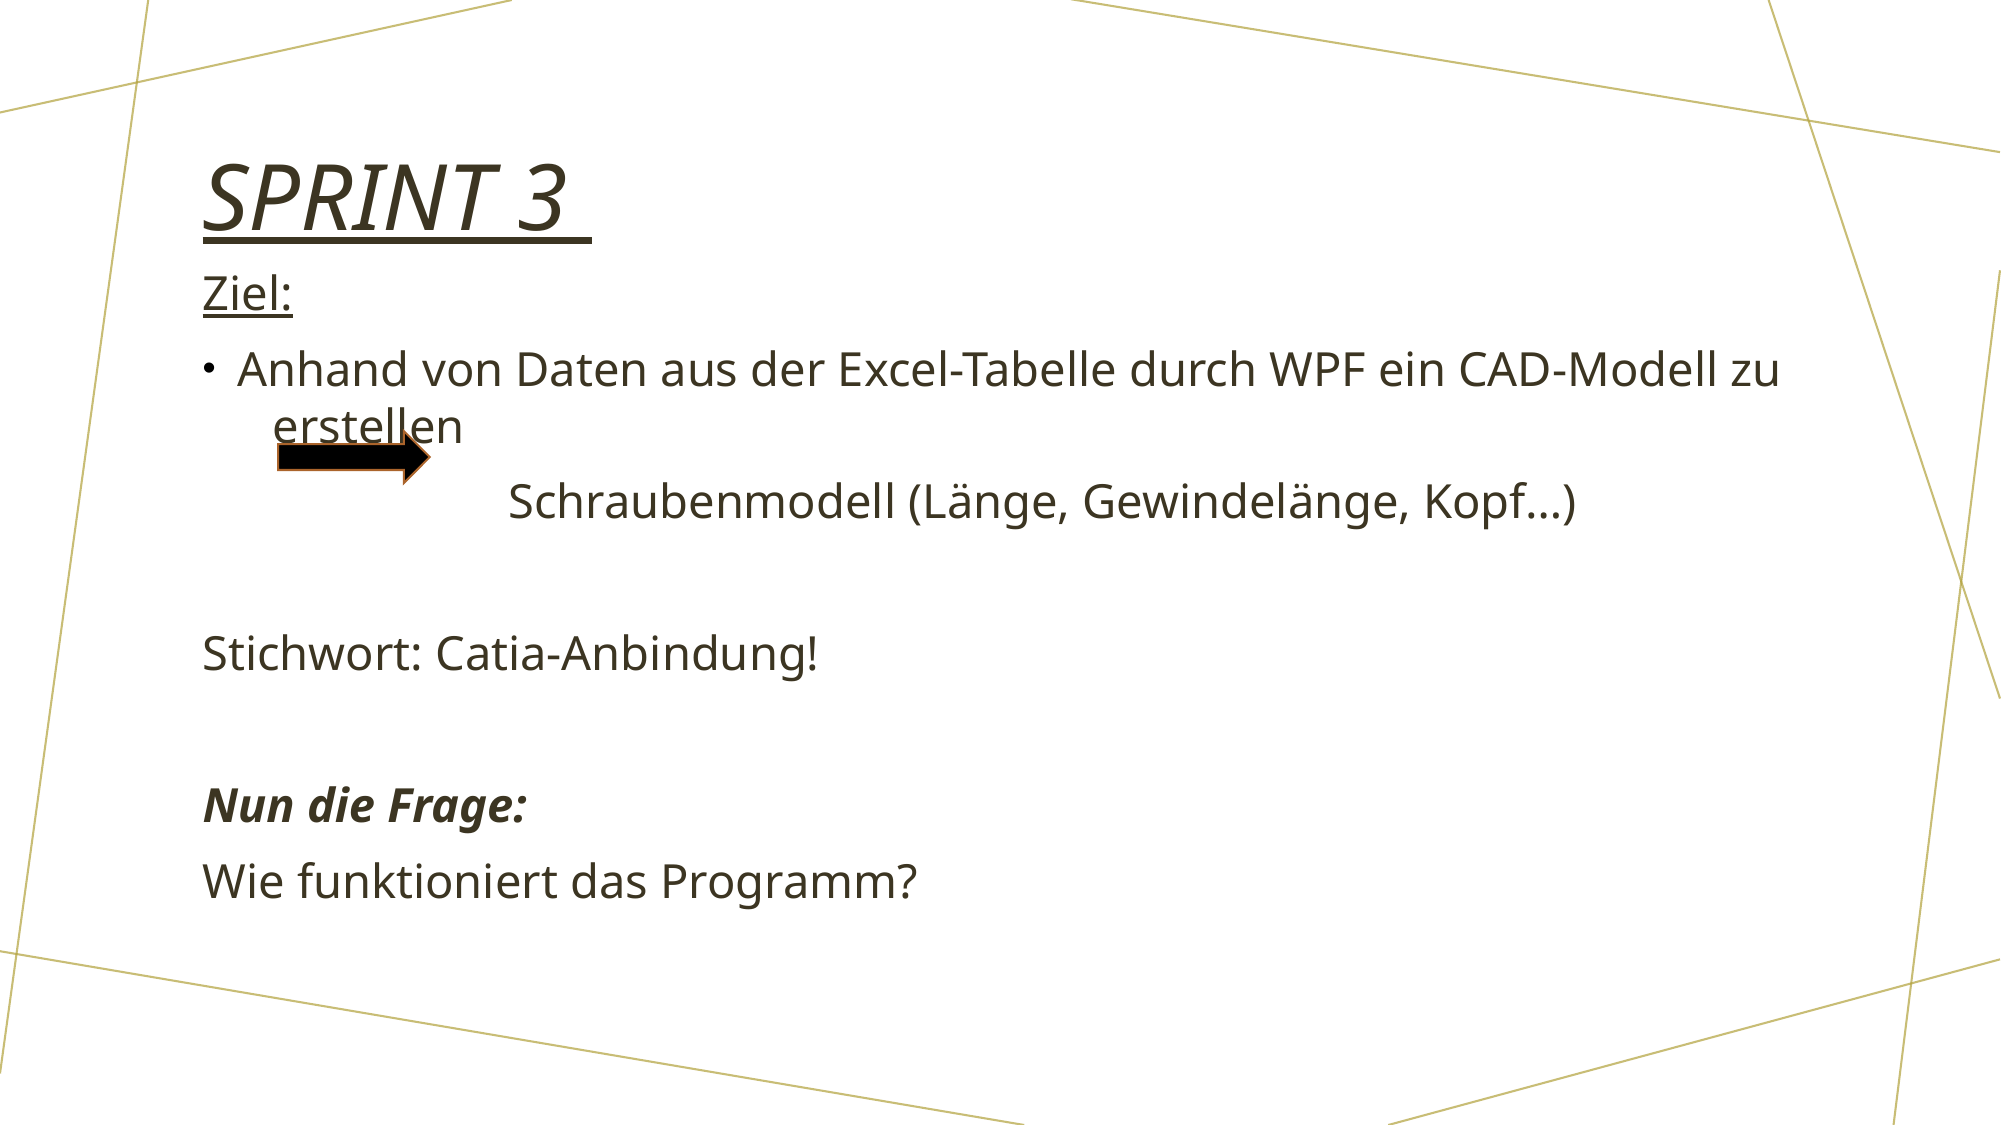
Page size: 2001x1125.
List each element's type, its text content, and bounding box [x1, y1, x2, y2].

text_box [278, 431, 430, 484]
list Ziel: Anhand von Daten aus der Excel-Tabelle durch WPF ein CAD-Modell zu erstellen Schraubenmodell (Länge, Gewindelänge, Kopf…) Stichwort: Catia-Anbindung! Nun die Frage: Wie funktioniert das Programm? [187, 256, 1813, 917]
title Sprint 3 [187, 87, 1813, 256]
